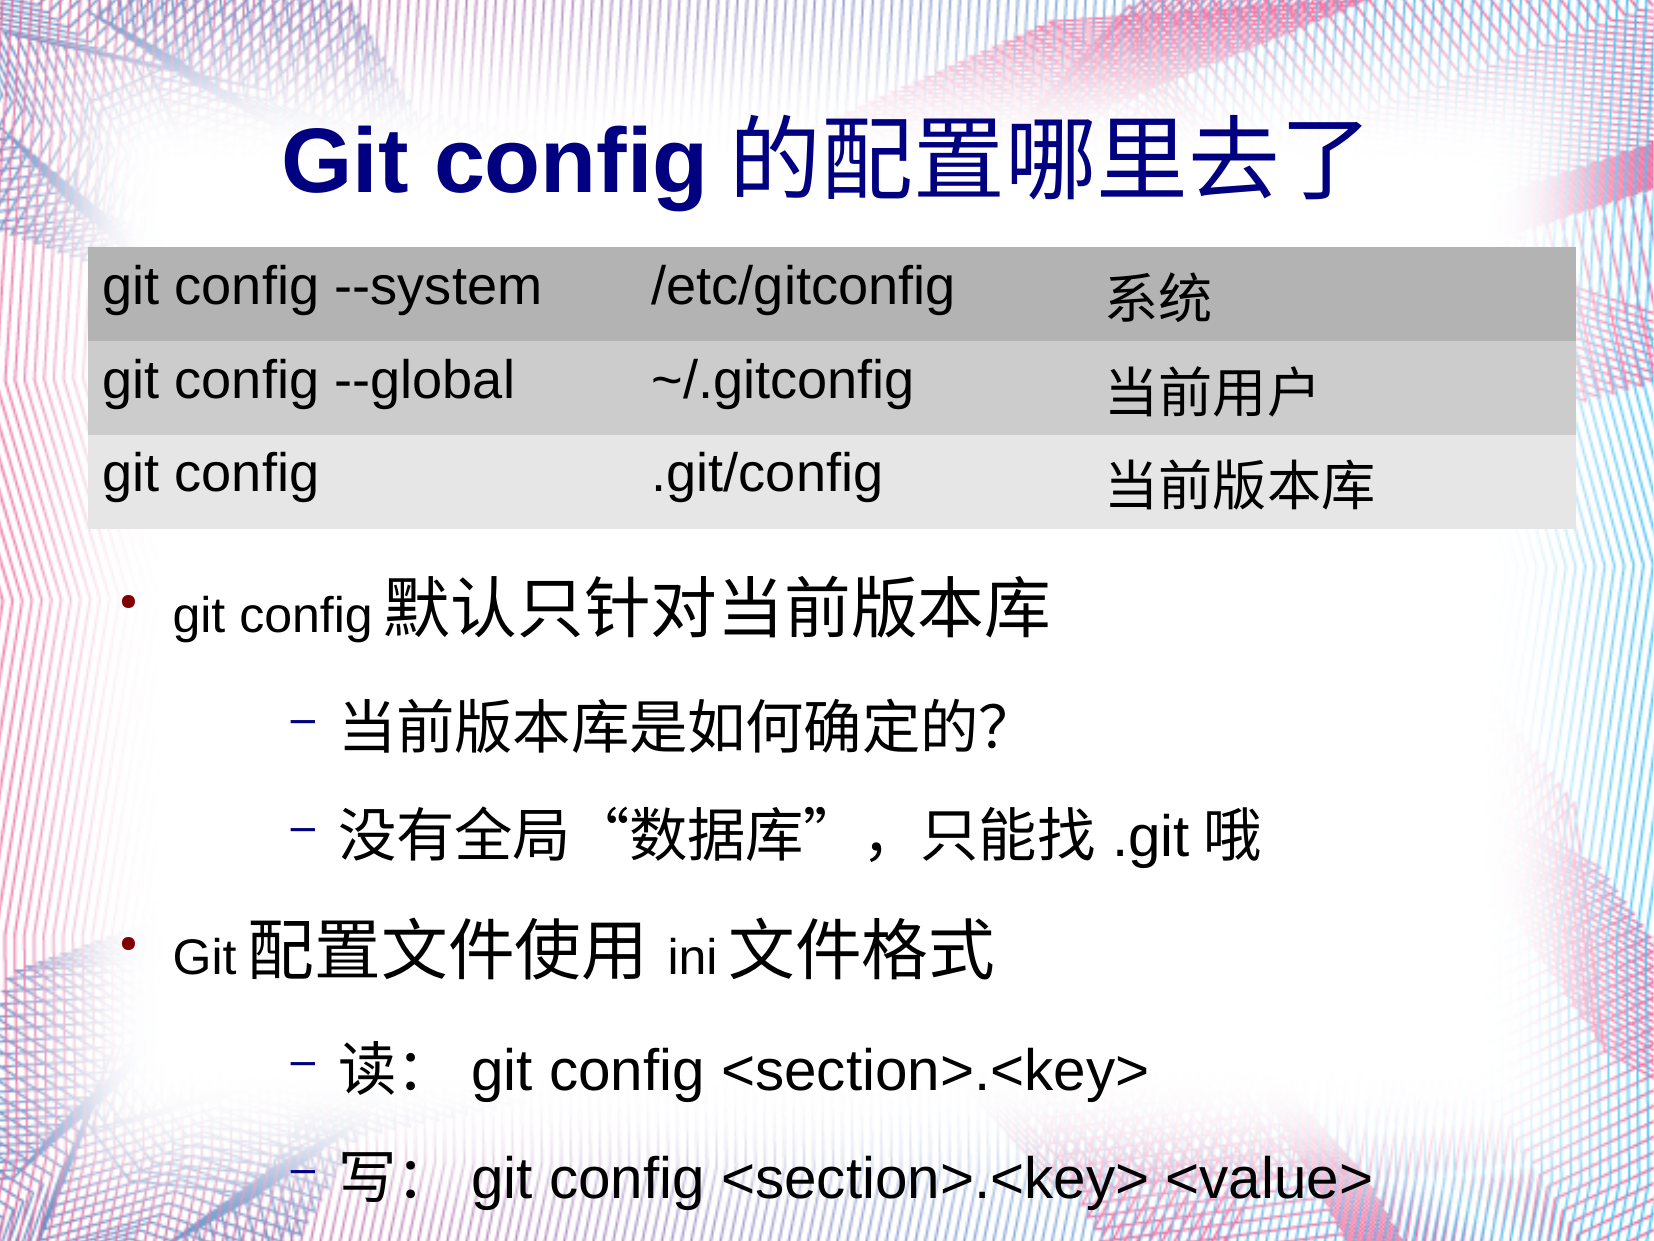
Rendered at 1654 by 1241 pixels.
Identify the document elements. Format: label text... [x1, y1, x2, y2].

table_cell .git/config [637, 435, 1090, 529]
table_cell git config [88, 435, 637, 529]
table_cell 当前用户 [1090, 341, 1576, 435]
table_header git config --system [88, 247, 637, 341]
title Git config的配置哪里去了 [82, 49, 1571, 257]
table_header /etc/gitconfig [637, 247, 1090, 341]
table_header 系统 [1090, 247, 1576, 341]
table_cell git config --global [88, 341, 637, 435]
picture [0, 0, 1654, 1241]
table_cell 当前版本库 [1090, 435, 1576, 529]
table_cell ~/.gitconfig [637, 341, 1090, 435]
list git config默认只针对当前版本库 当前版本库是如何确定的？ 没有全局“数据库”，只能找.git哦 Git配置文件使用ini文件格式 读：git config <section>.<key> 写：git config <section>.<key> <value> [101, 555, 1591, 1180]
